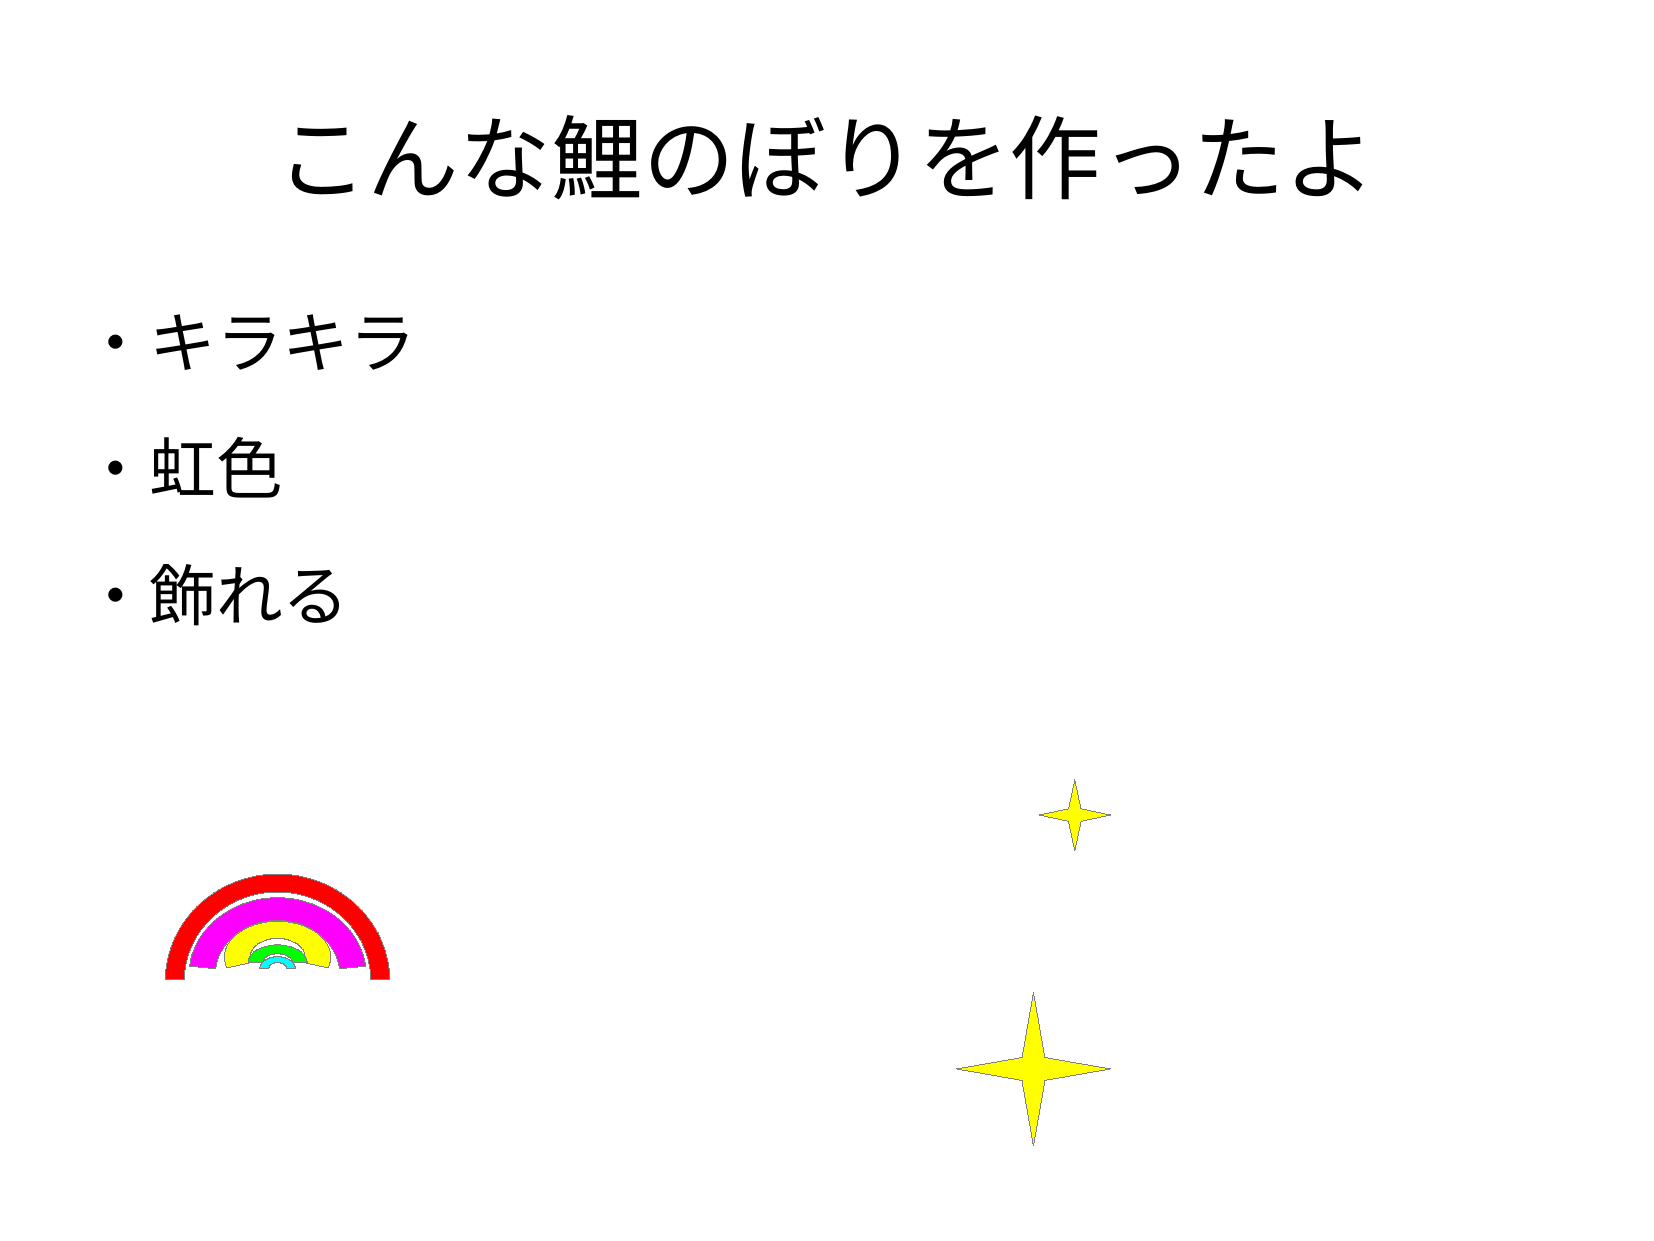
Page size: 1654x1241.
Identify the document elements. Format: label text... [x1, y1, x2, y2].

text_box [1039, 779, 1111, 851]
title こんな鯉のぼりを作ったよ [82, 49, 1571, 257]
text_box [189, 897, 366, 969]
text_box [165, 874, 390, 980]
list ・キラキラ ・虹色 ・飾れる [82, 290, 1571, 1109]
text_box [956, 992, 1111, 1146]
